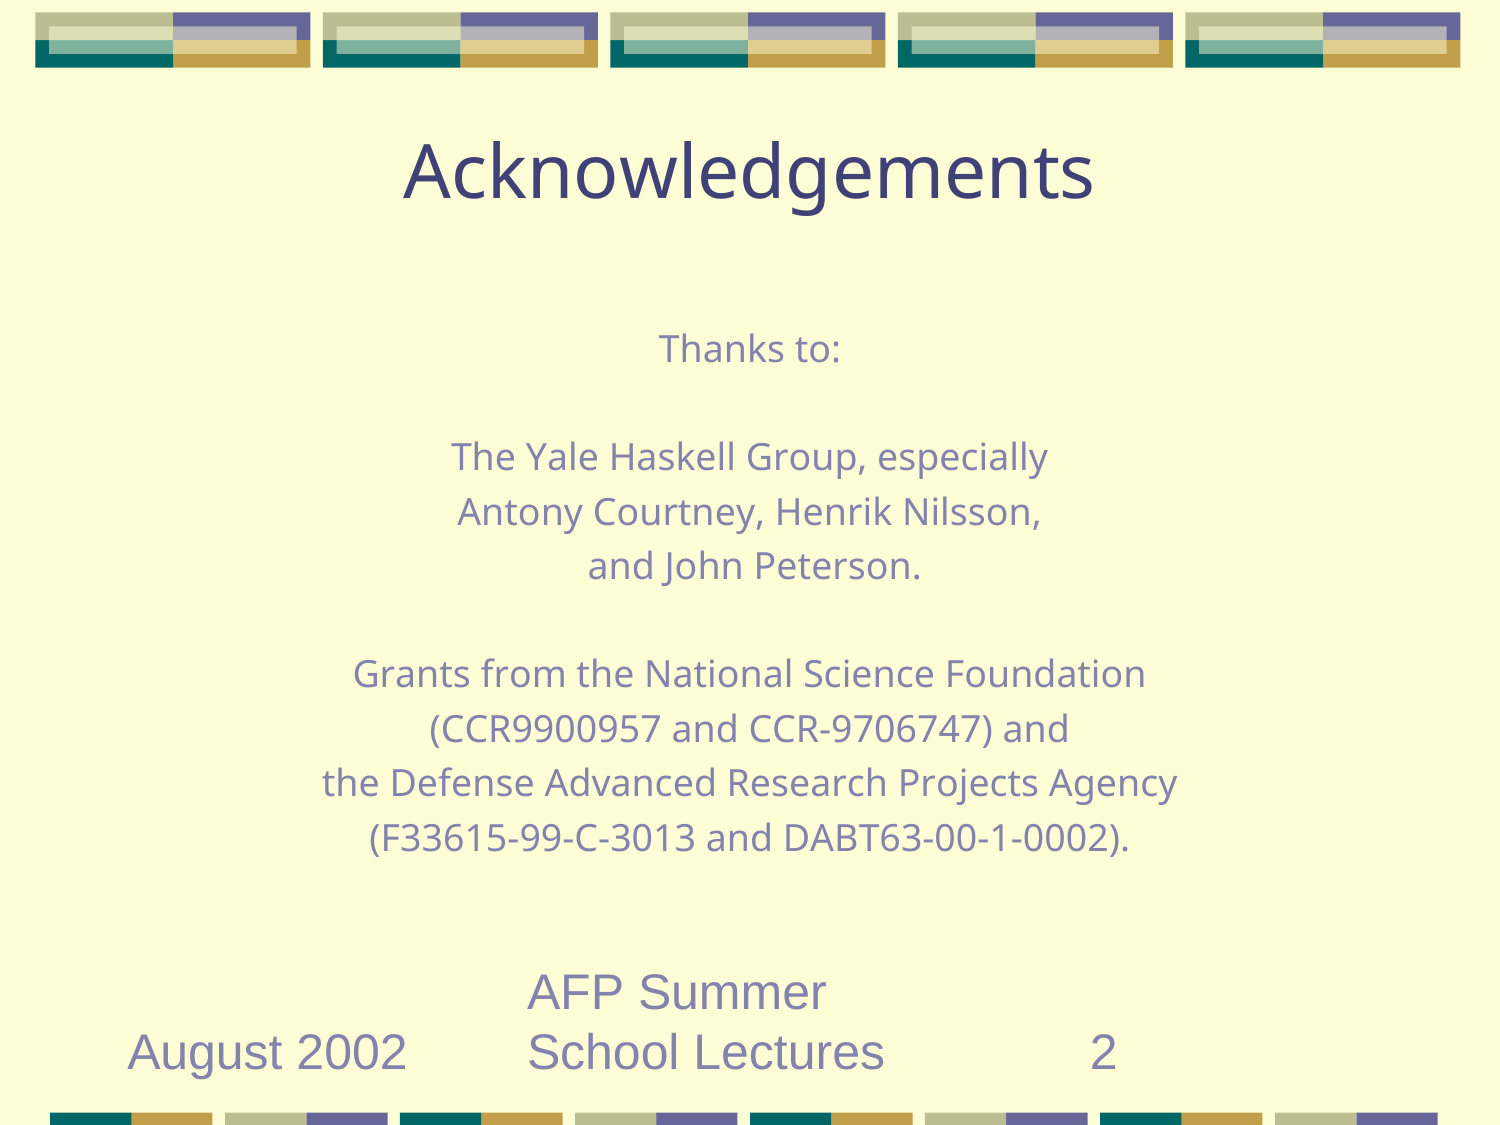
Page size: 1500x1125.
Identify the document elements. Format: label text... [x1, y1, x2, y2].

title Acknowledgements [112, 99, 1388, 238]
list Thanks to: The Yale Haskell Group, especially Antony Courtney, Henrik Nilsson, and John Peterson. Grants from the National Science Foundation (CCR9900957 and CCR-9706747) and the Defense Advanced Research Projects Agency (F33615-99-C-3013 and DABT63-00-1-0002). [112, 262, 1388, 1001]
